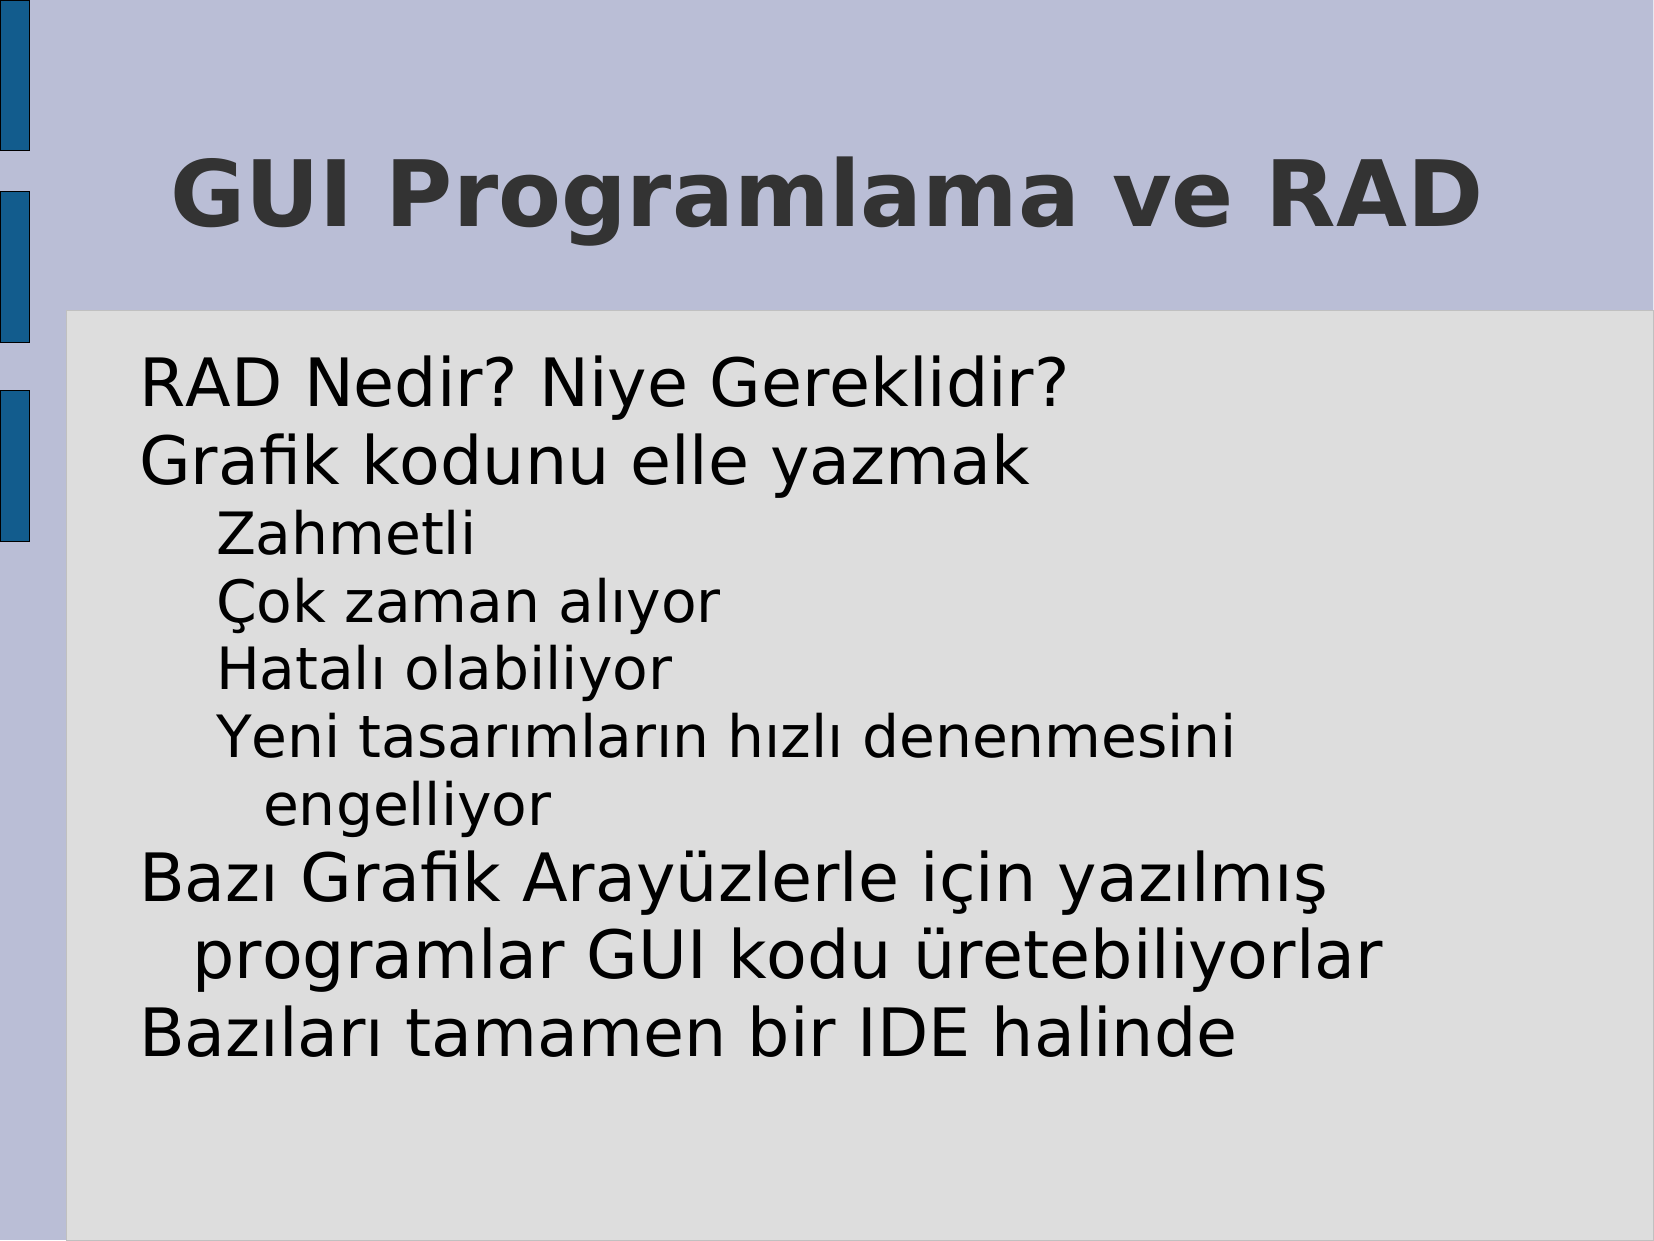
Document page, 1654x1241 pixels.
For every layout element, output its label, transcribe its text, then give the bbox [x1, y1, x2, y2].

title GUI Programlama ve RAD [121, 91, 1534, 299]
list RAD Nedir? Niye Gereklidir? Grafik kodunu elle yazmak Zahmetli Çok zaman alıyor Hatalı olabiliyor Yeni tasarımların hızlı denenmesini engelliyor Bazı Grafik Arayüzlerle için yazılmış programlar GUI kodu üretebiliyorlar Bazıları tamamen bir IDE halinde [121, 344, 1534, 1127]
